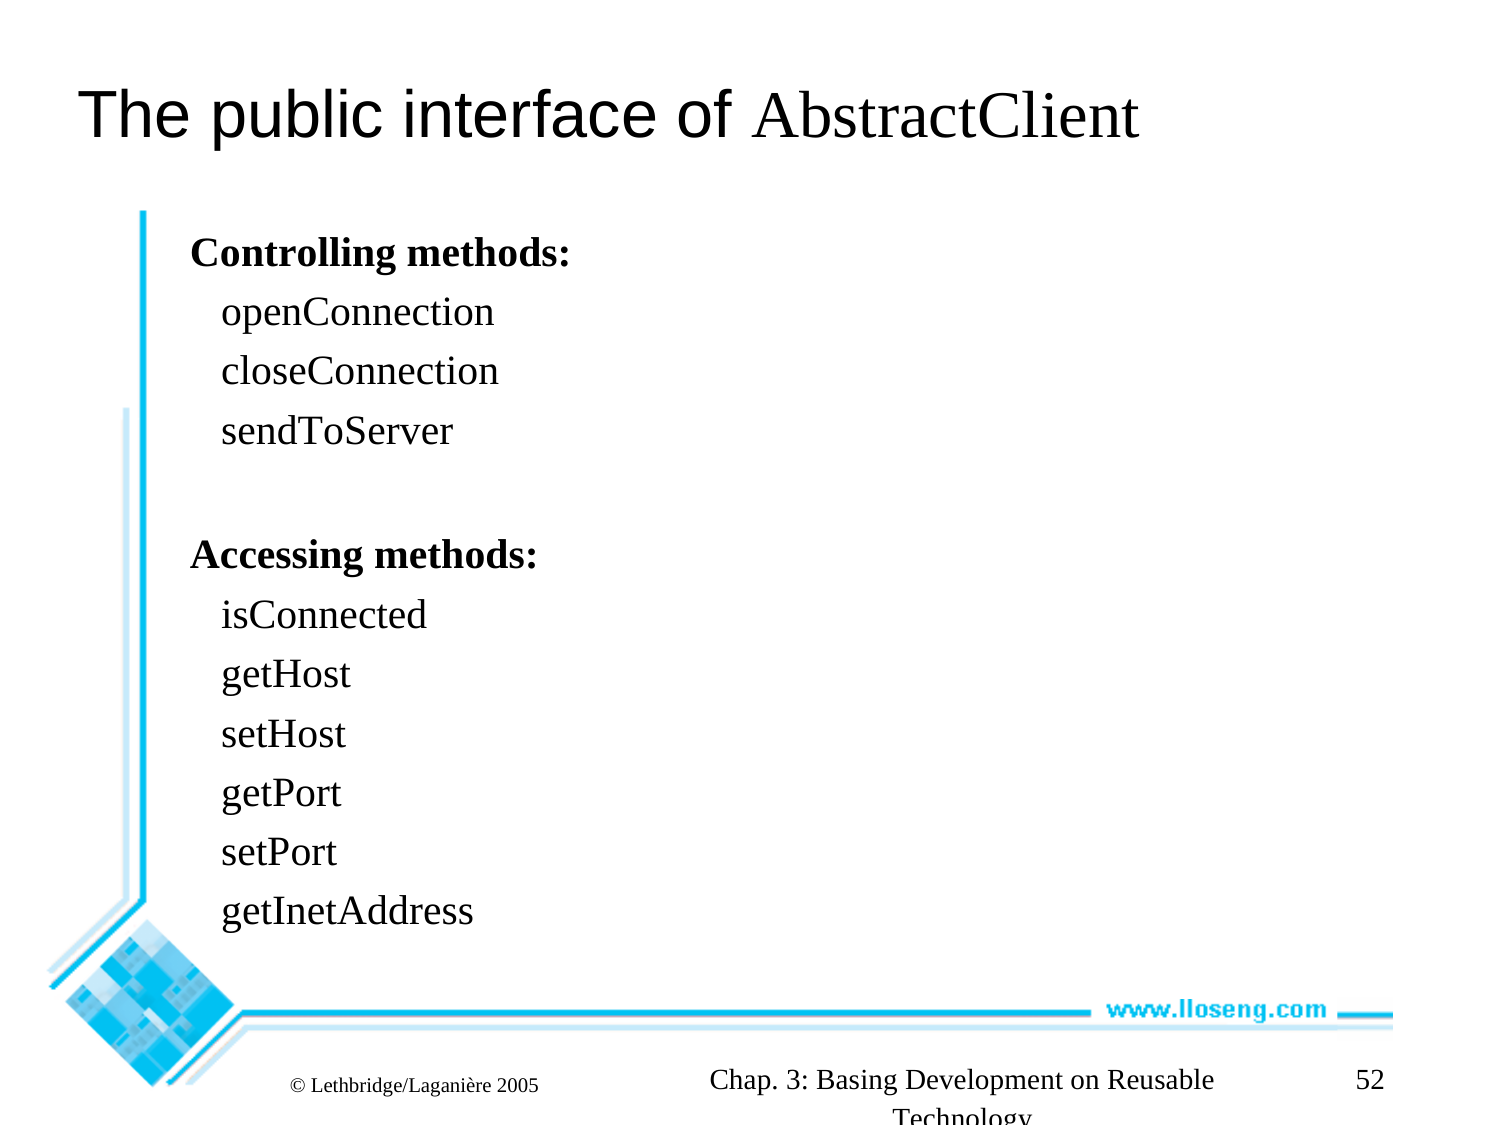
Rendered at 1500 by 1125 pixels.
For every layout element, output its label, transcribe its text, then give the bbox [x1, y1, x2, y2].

title The public interface of AbstractClient [62, 37, 1413, 188]
text_box 15 [1325, 1050, 1401, 1125]
list Controlling methods: openConnection closeConnection sendToServer Accessing methods: isConnected getHost setHost getPort setPort getInetAddress [174, 212, 1413, 1000]
picture [35, 199, 1363, 1089]
text_box © Lethbridge/Laganière 2005 [275, 1062, 601, 1125]
text_box Chap. 3: Basing Development on Reusable Technology [624, 1050, 1300, 1125]
